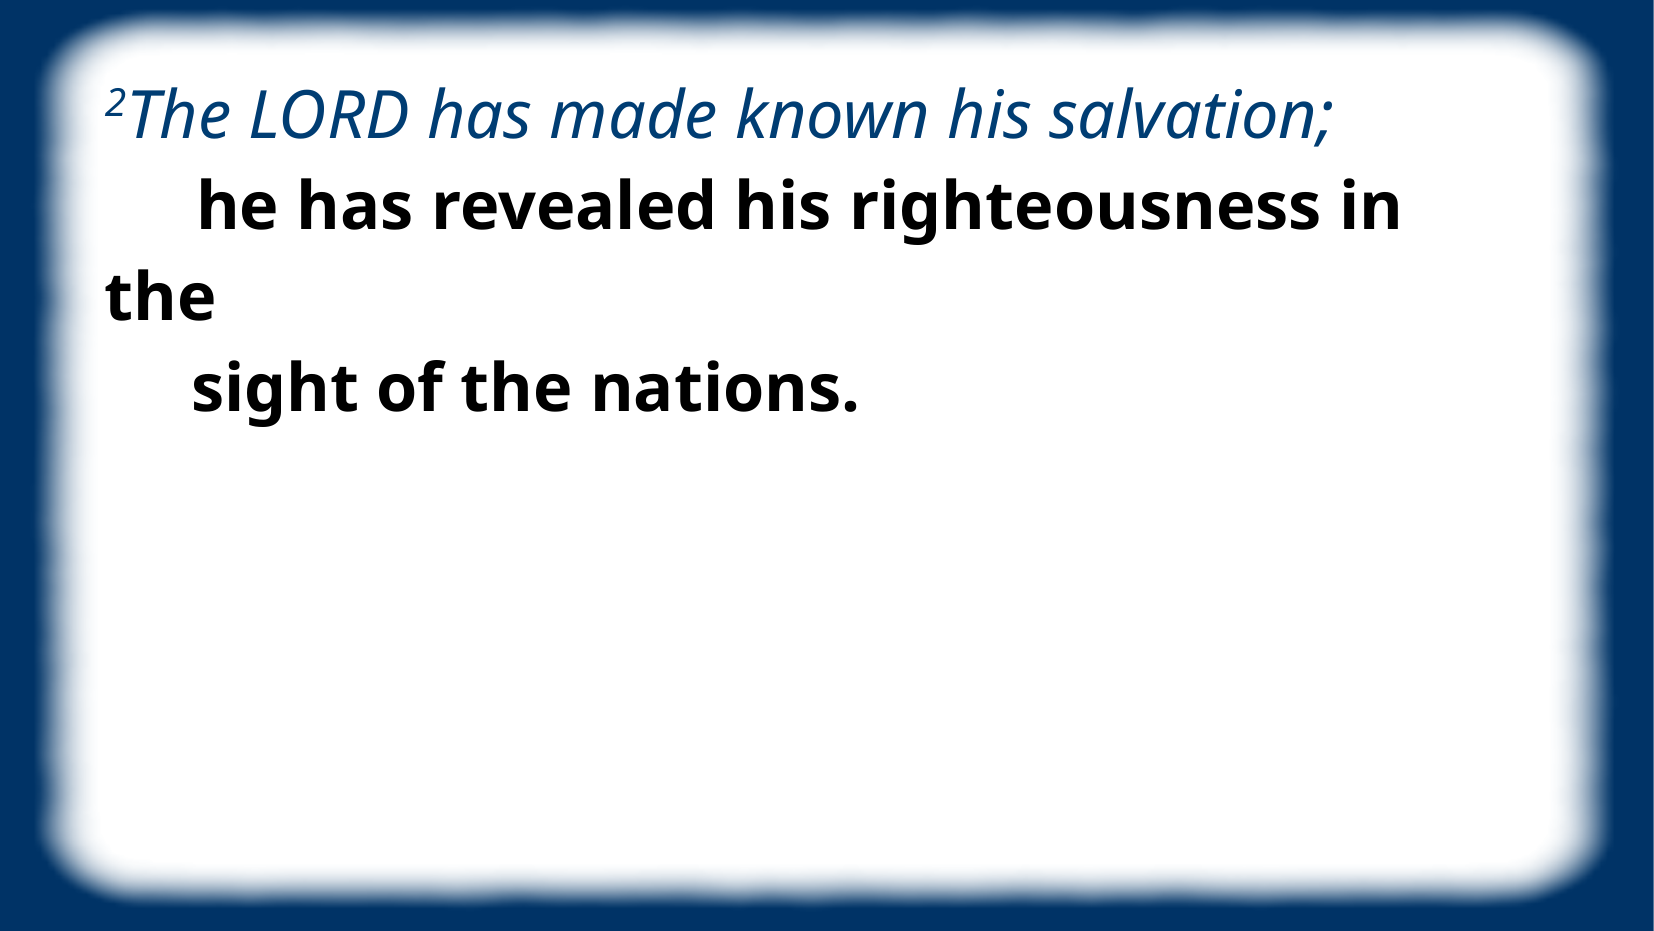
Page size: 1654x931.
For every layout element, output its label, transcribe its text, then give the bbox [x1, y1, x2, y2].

picture [0, 0, 1654, 931]
text_box 2The LORD has made known his salvation; he has revealed his righteousness in the sight of the nations. [90, 60, 1546, 342]
